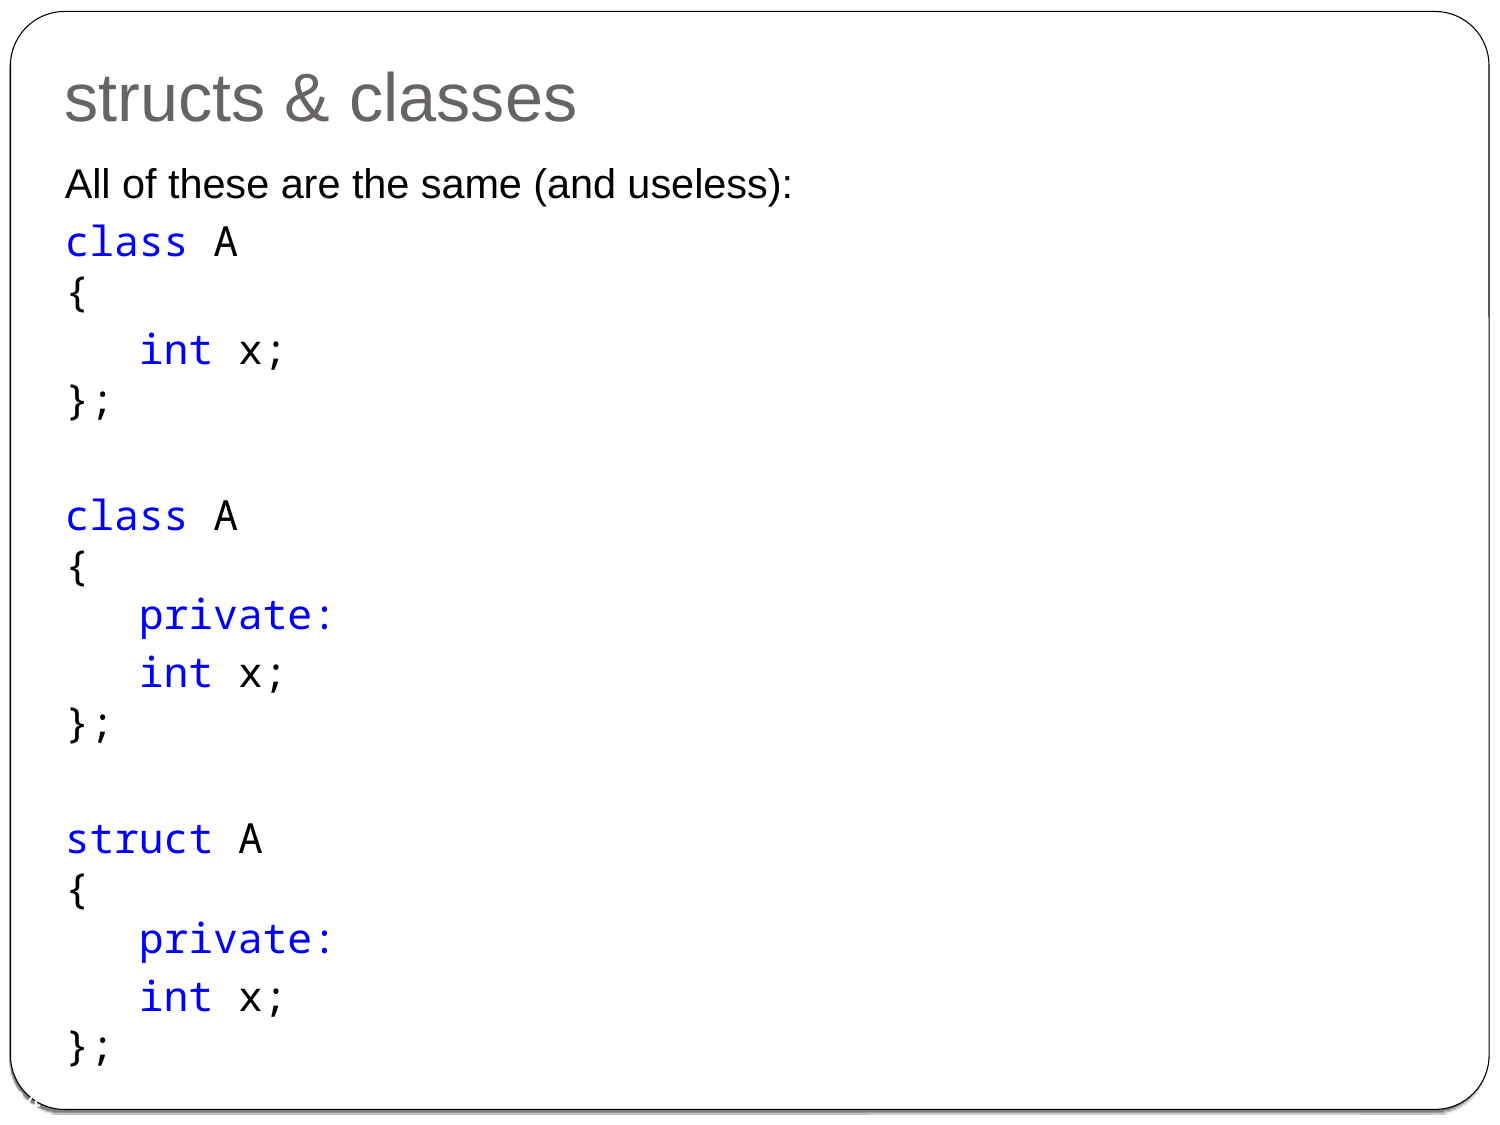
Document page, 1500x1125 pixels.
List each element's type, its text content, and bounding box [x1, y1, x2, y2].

slide_number <number> [0, 1074, 50, 1125]
list All of these are the same (and useless): class A { int x; }; class A { private: int x; }; struct A { private: int x; }; [50, 149, 1450, 1088]
title structs & classes [50, 45, 1450, 149]
